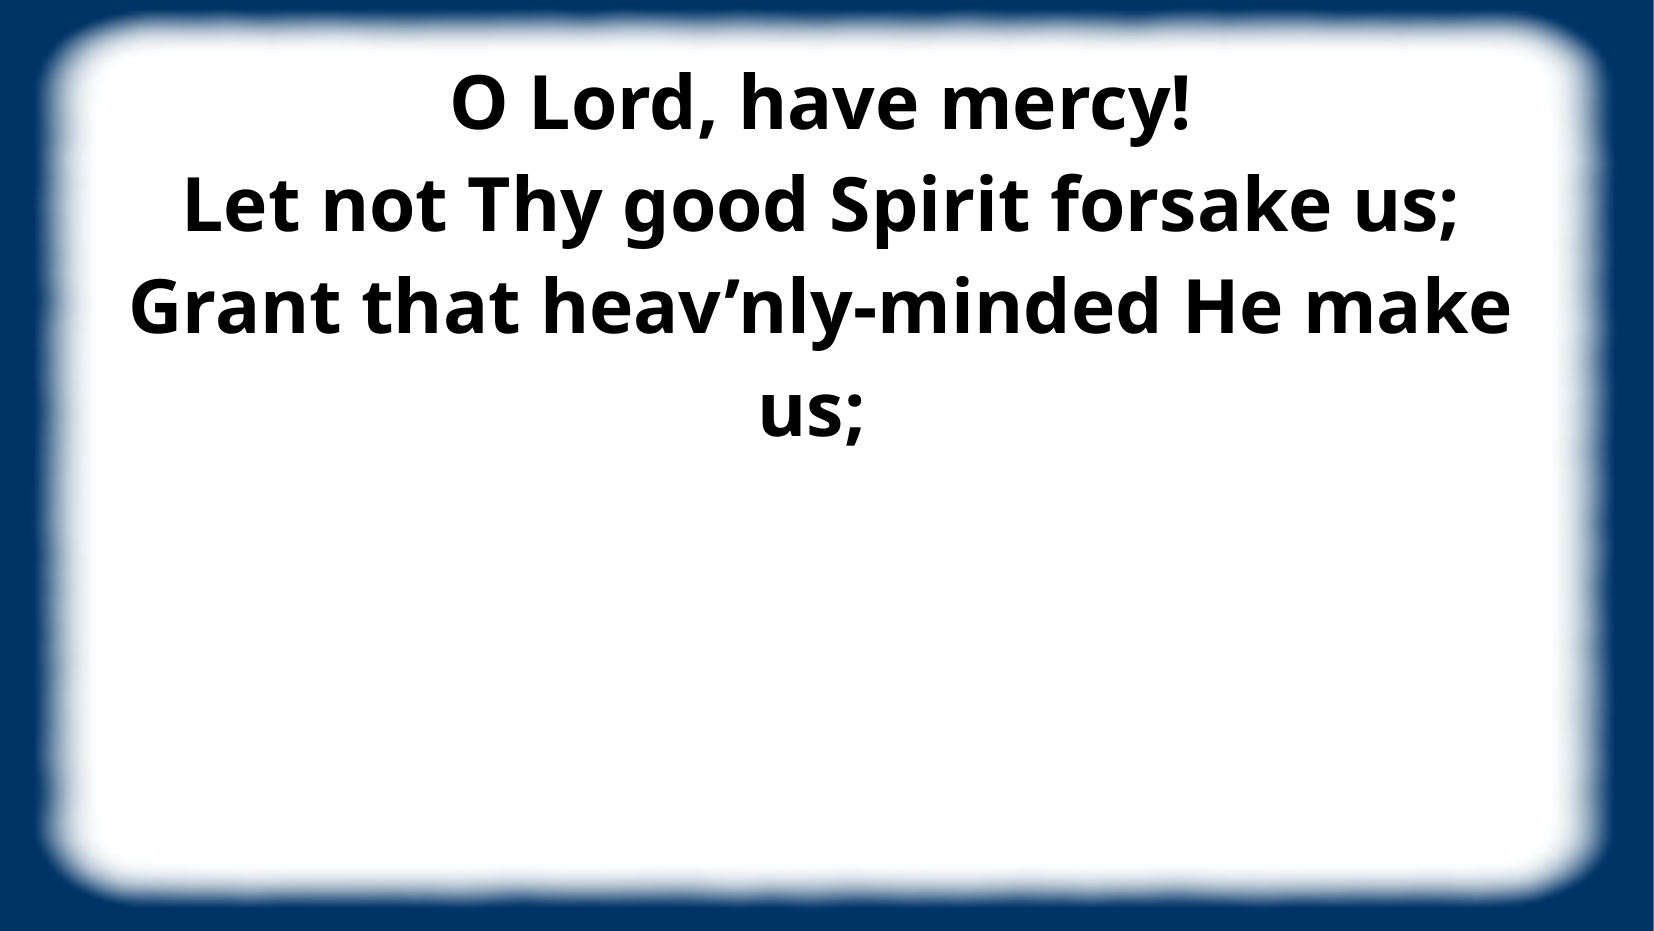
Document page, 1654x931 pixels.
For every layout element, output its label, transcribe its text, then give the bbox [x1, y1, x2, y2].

text_box O Lord, have mercy! Let not Thy good Spirit forsake us; Grant that heav’nly-minded He make us; [82, 41, 1561, 391]
picture [0, 0, 1654, 931]
